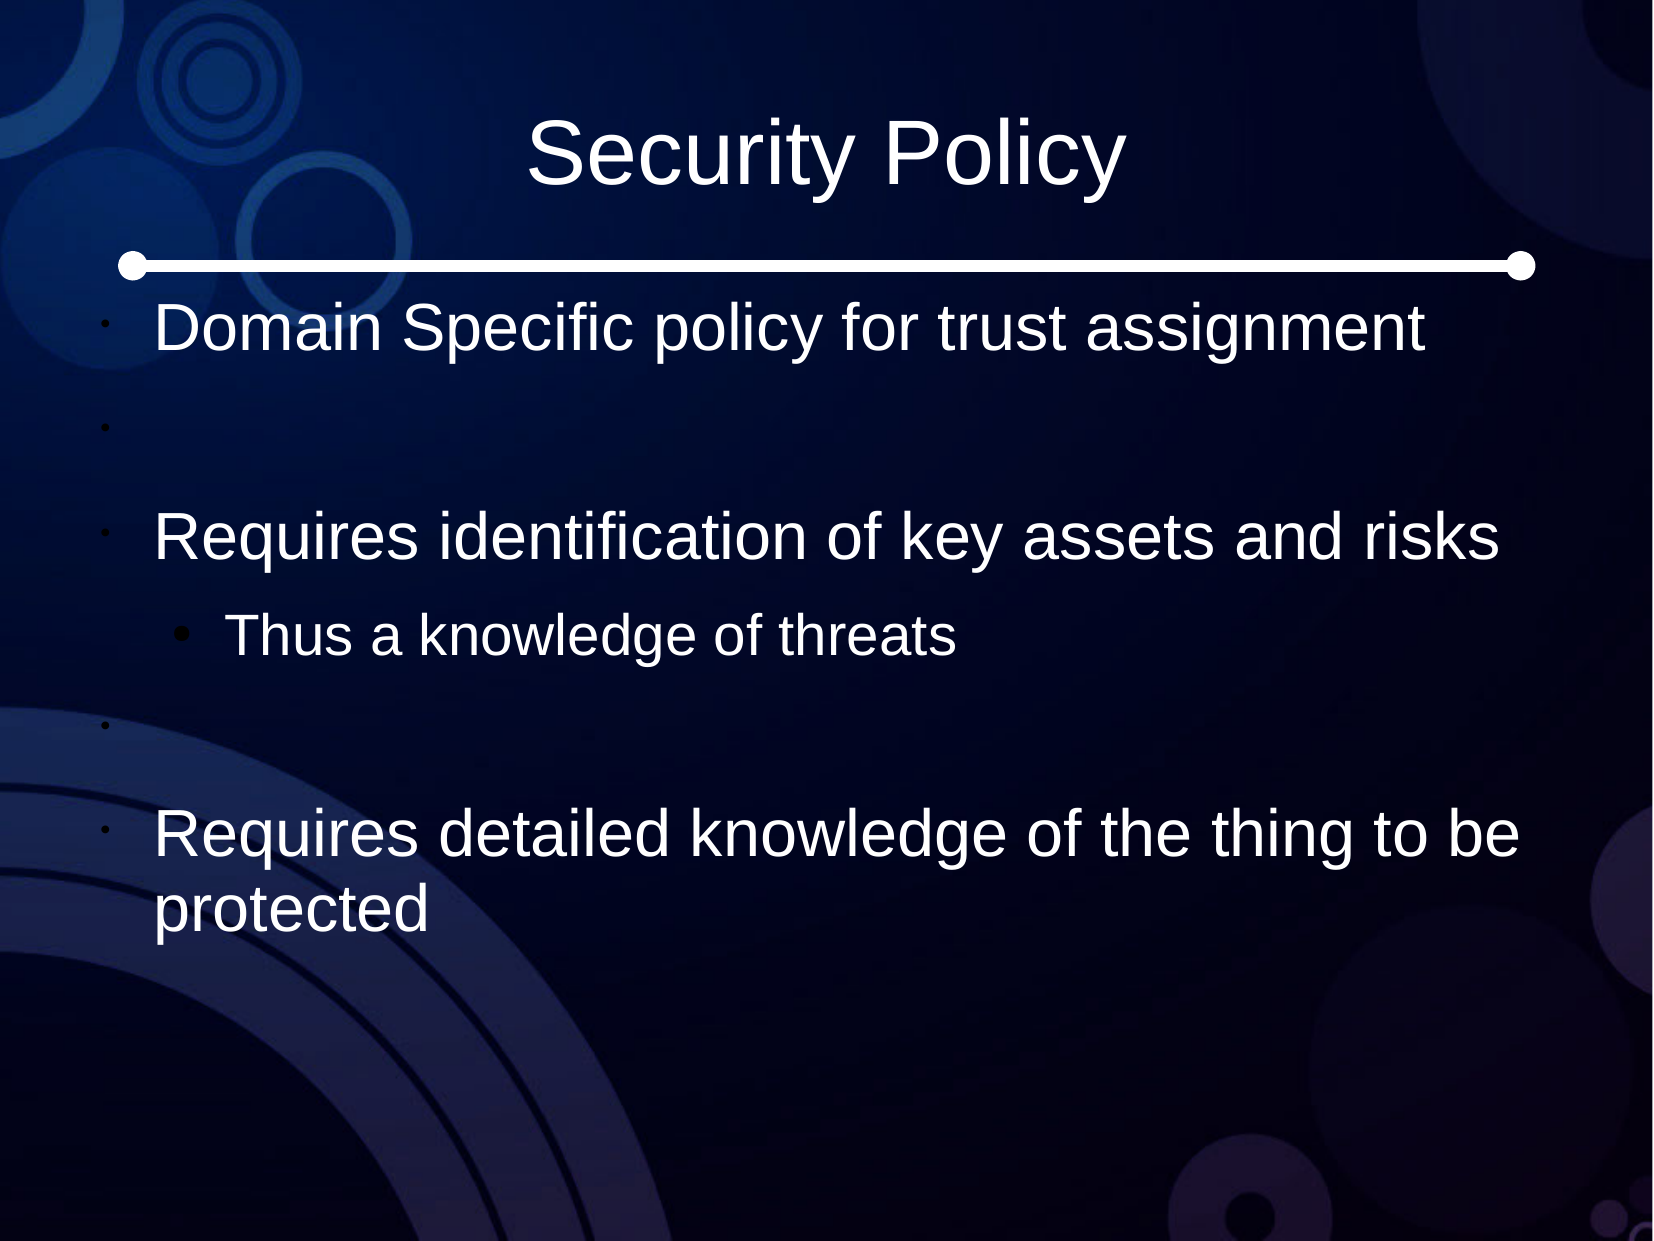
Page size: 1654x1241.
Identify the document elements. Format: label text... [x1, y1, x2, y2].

list Domain Specific policy for trust assignment Requires identification of key assets and risks Thus a knowledge of threats Requires detailed knowledge of the thing to be protected [82, 290, 1571, 1109]
picture [0, 0, 1653, 1241]
title Security Policy [82, 49, 1571, 257]
